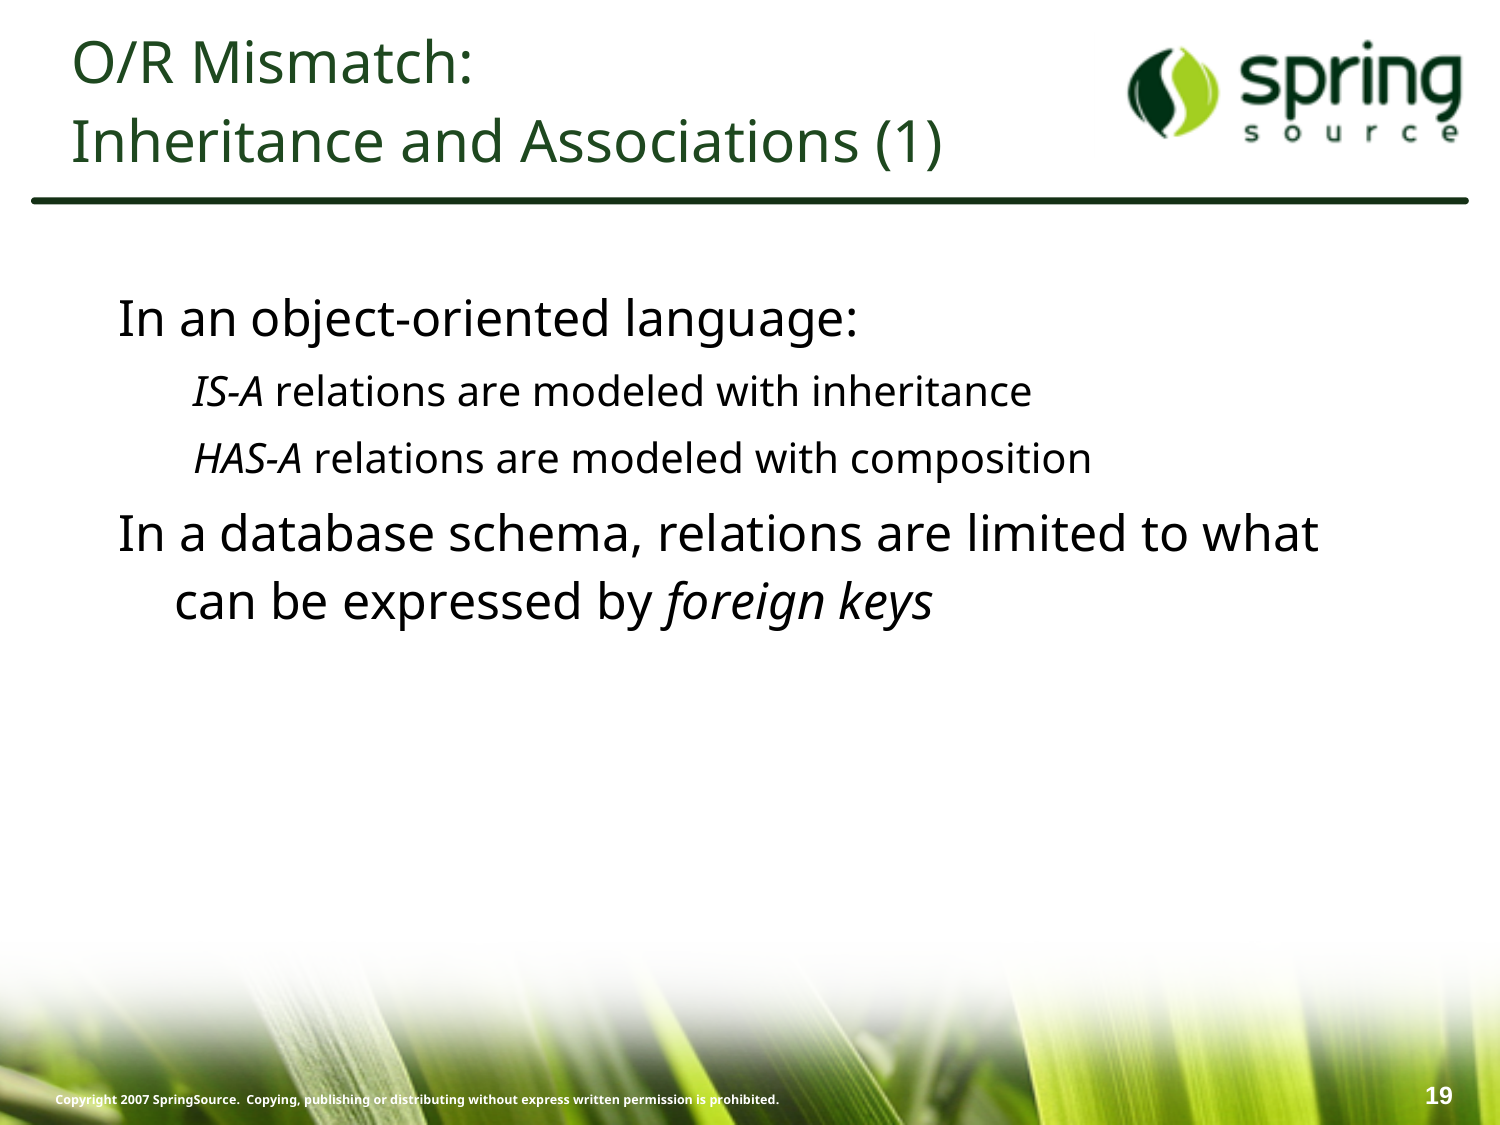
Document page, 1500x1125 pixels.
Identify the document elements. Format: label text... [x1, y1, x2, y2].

picture [1093, 32, 1500, 158]
picture [0, 941, 1500, 1125]
title O/R Mismatch: Inheritance and Associations (1) [56, 13, 1089, 176]
list In an object-oriented language: IS-A relations are modeled with inheritance HAS-A relations are modeled with composition In a database schema, relations are limited to what can be expressed by foreign keys [103, 275, 1394, 938]
